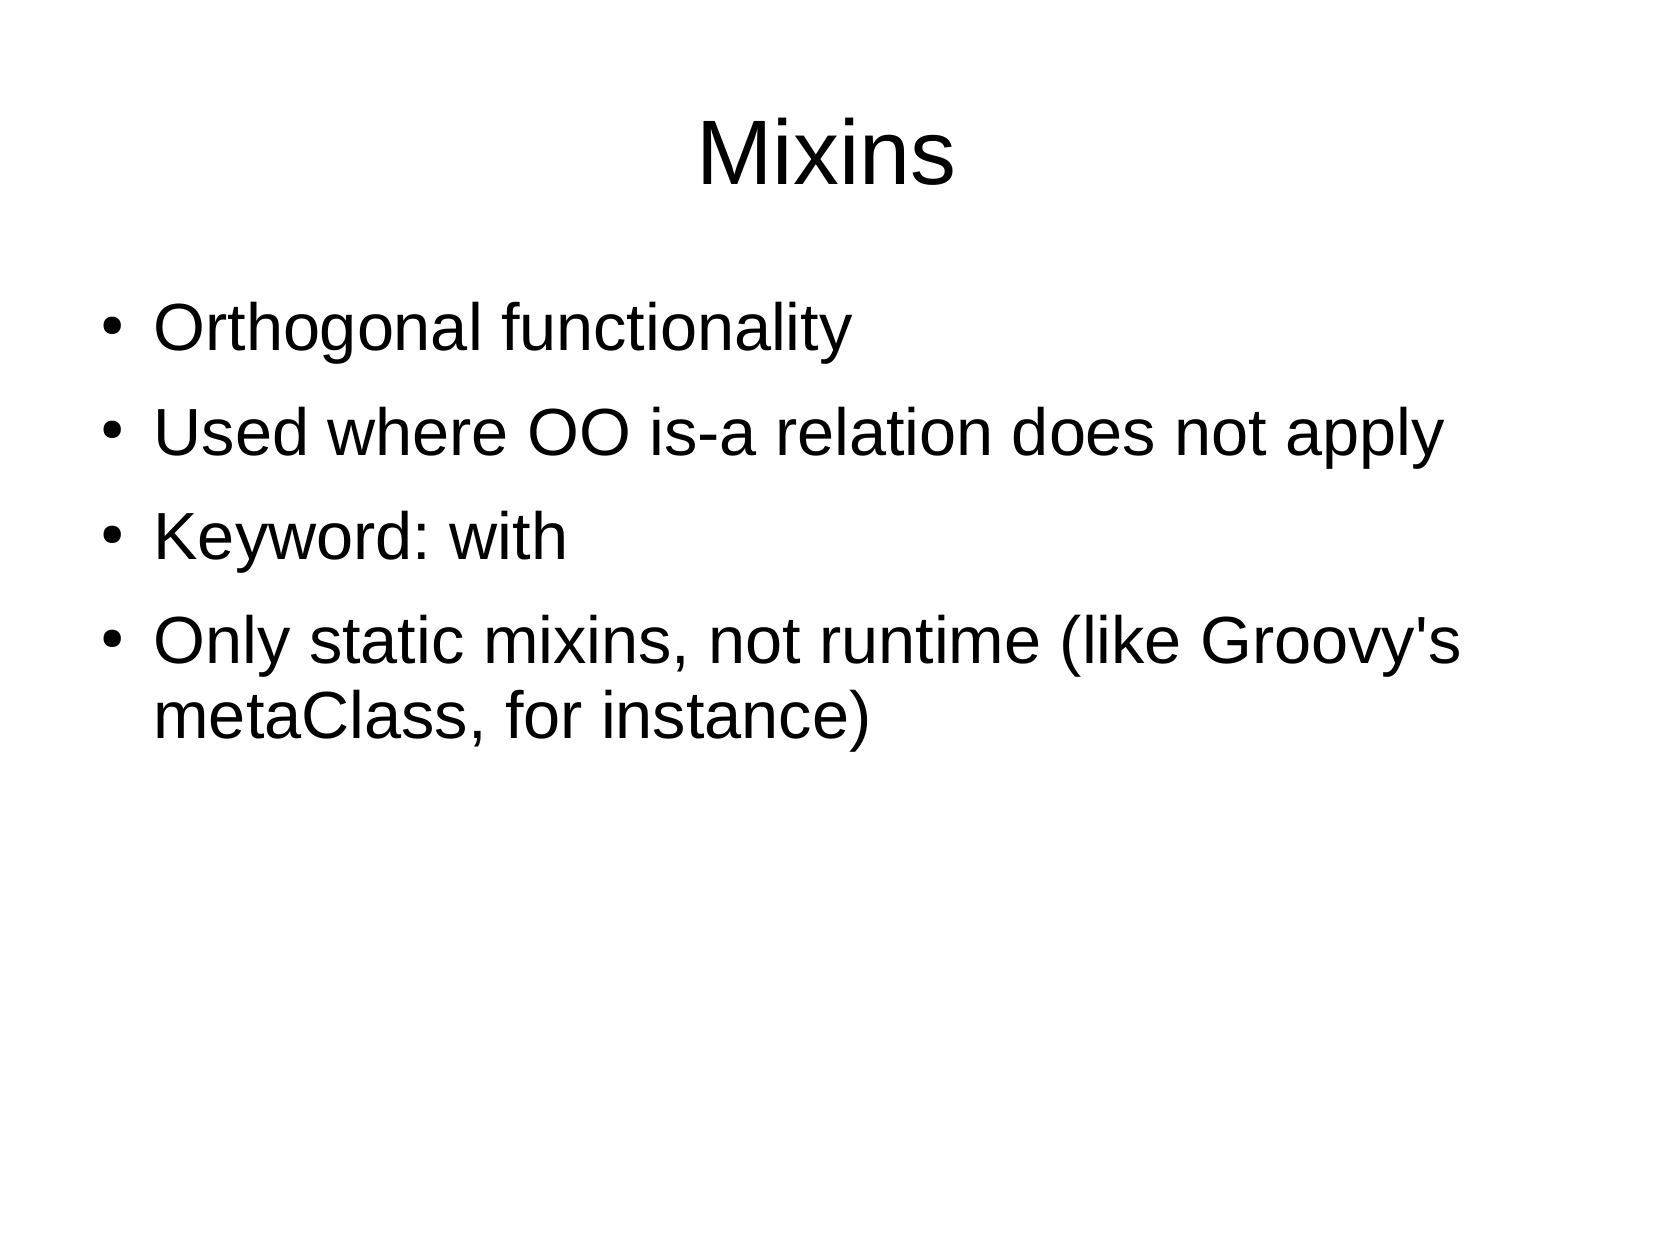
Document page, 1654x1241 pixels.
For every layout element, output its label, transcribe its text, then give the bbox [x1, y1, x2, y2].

title Mixins [82, 49, 1571, 257]
list Orthogonal functionality Used where OO is-a relation does not apply Keyword: with Only static mixins, not runtime (like Groovy's metaClass, for instance) [82, 290, 1571, 1010]
